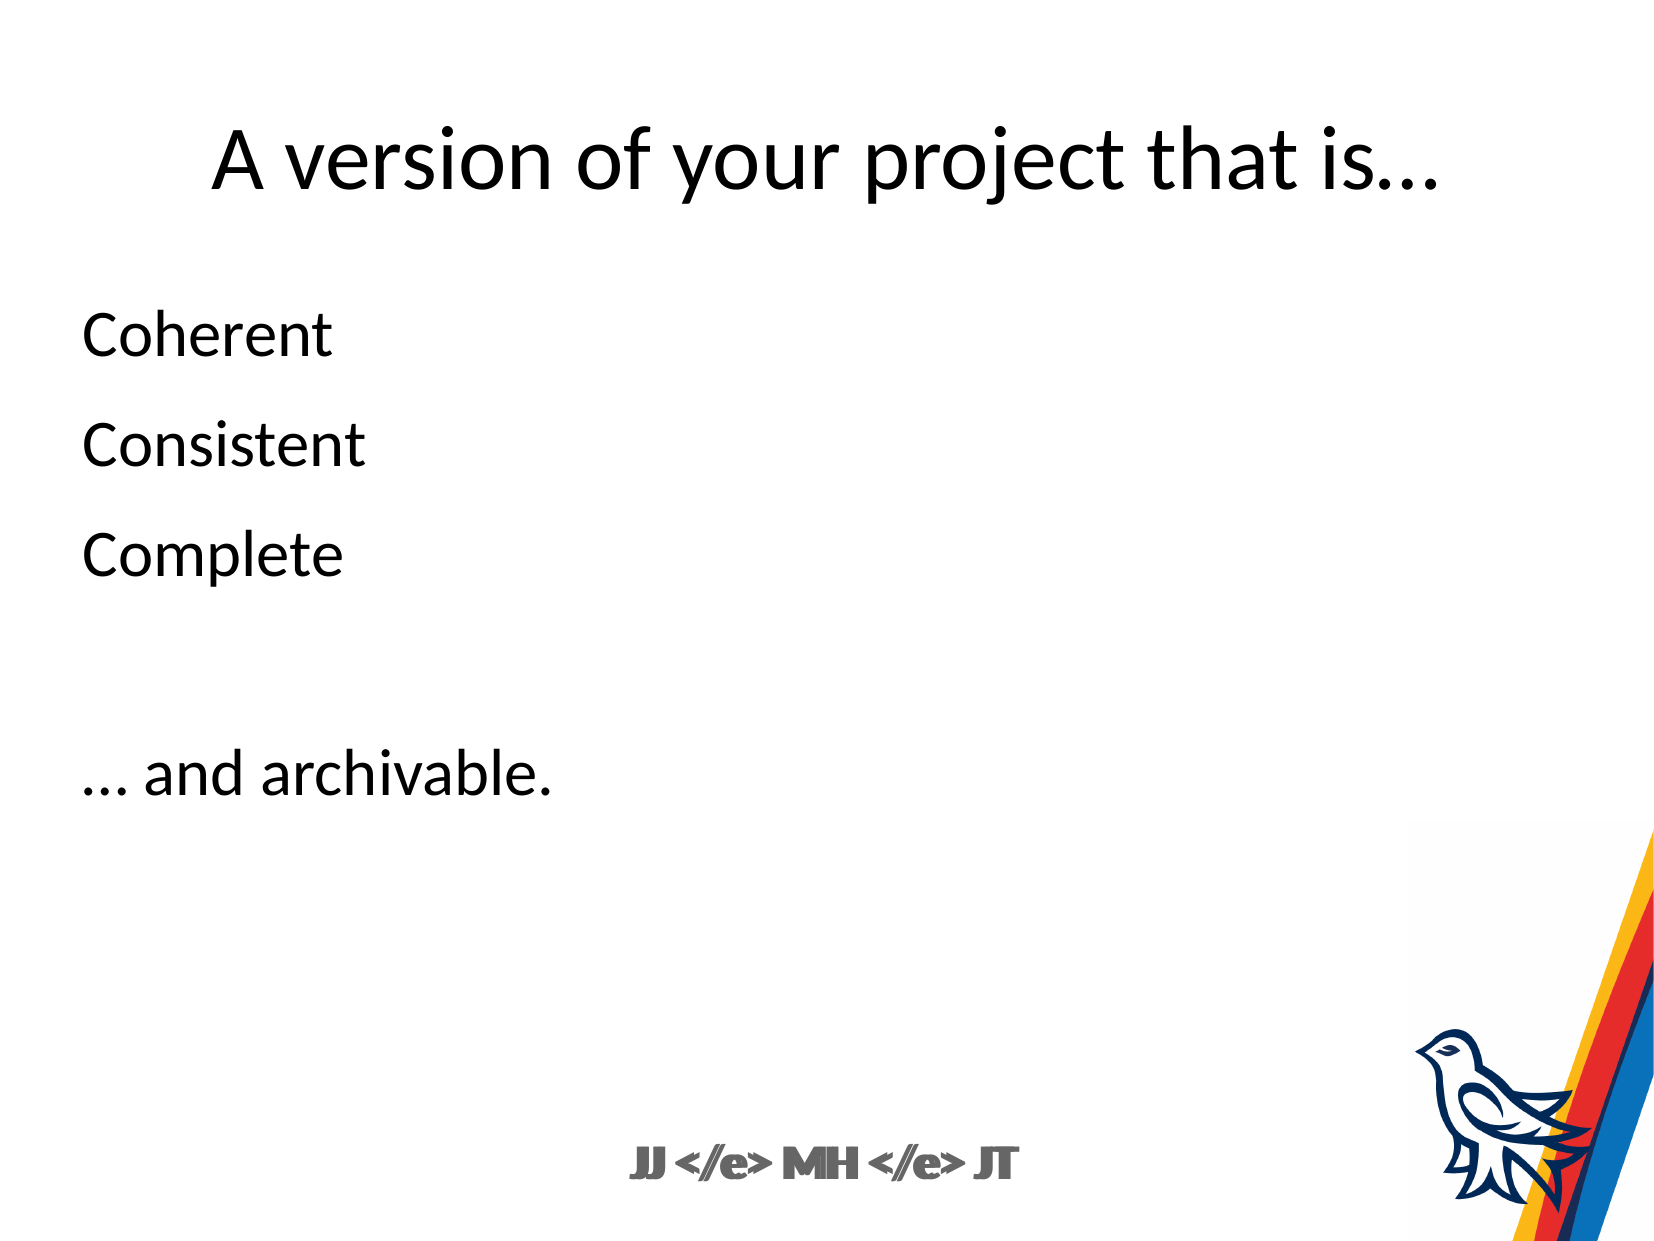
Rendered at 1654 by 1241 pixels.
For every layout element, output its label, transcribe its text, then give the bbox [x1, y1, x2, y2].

text_box JJ </e> MH </e> JT [565, 1129, 1090, 1216]
list Coherent Consistent Complete … and archivable. [82, 290, 1571, 1010]
title A version of your project that is… [82, 49, 1571, 257]
